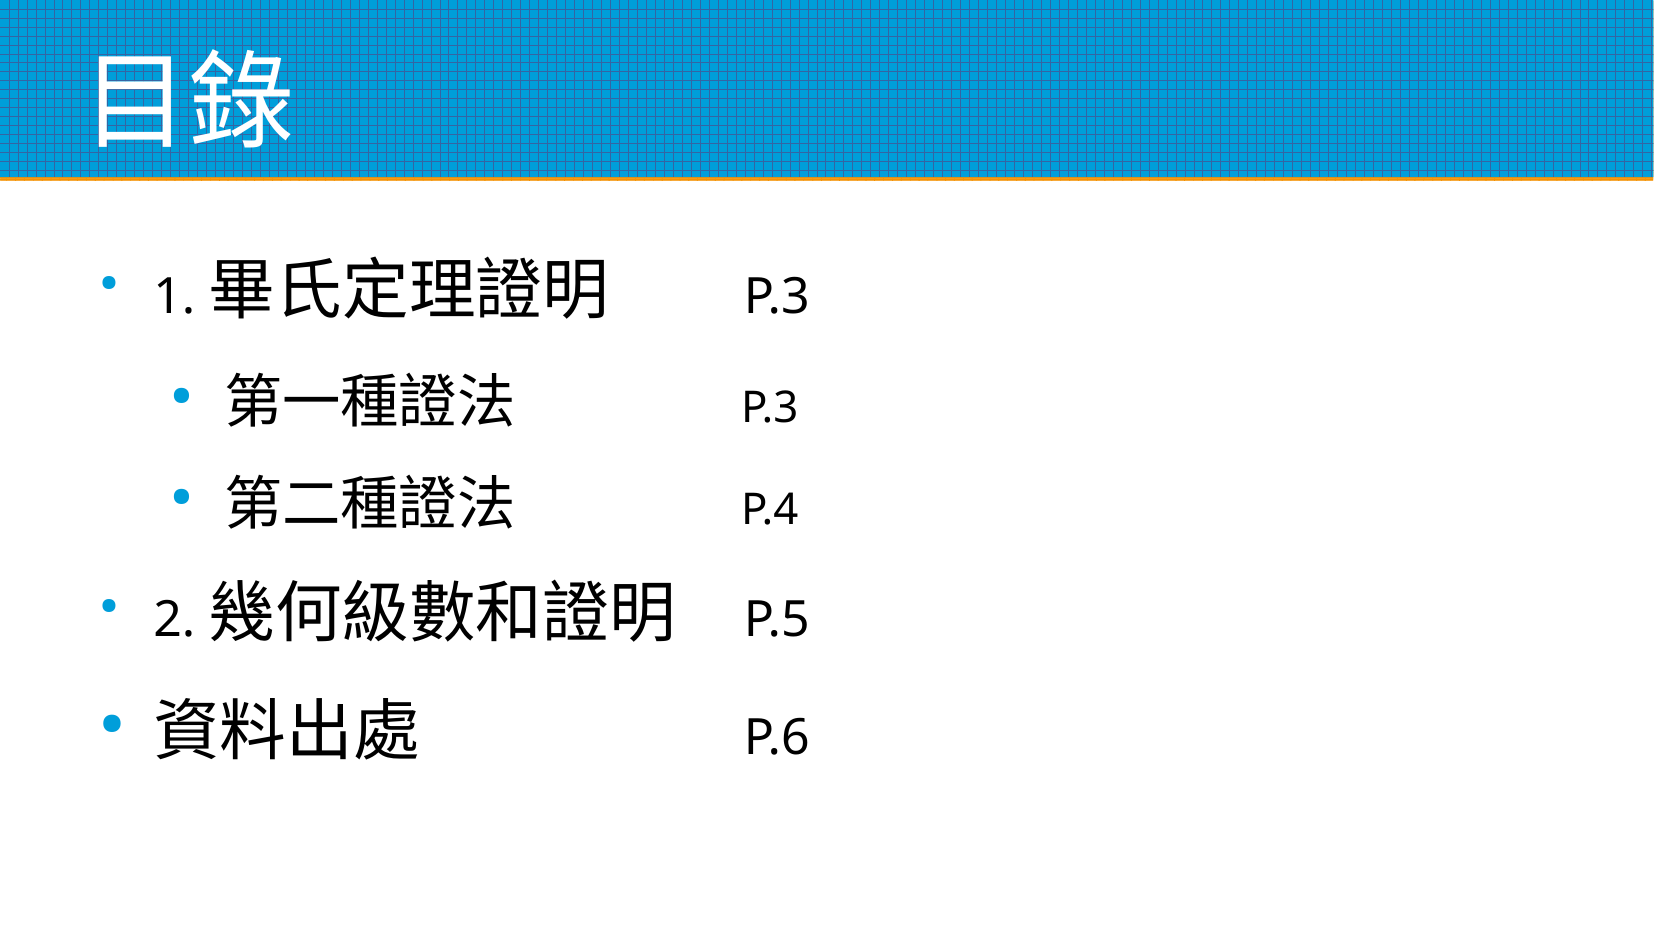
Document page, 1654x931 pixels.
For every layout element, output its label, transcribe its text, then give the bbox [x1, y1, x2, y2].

list 1.畢氏定理證明 P.3 第一種證法 P.3 第二種證法 P.4 2.幾何級數和證明 P.5 資料出處 P.6 [82, 236, 1563, 811]
title 目錄 [82, 14, 1571, 171]
